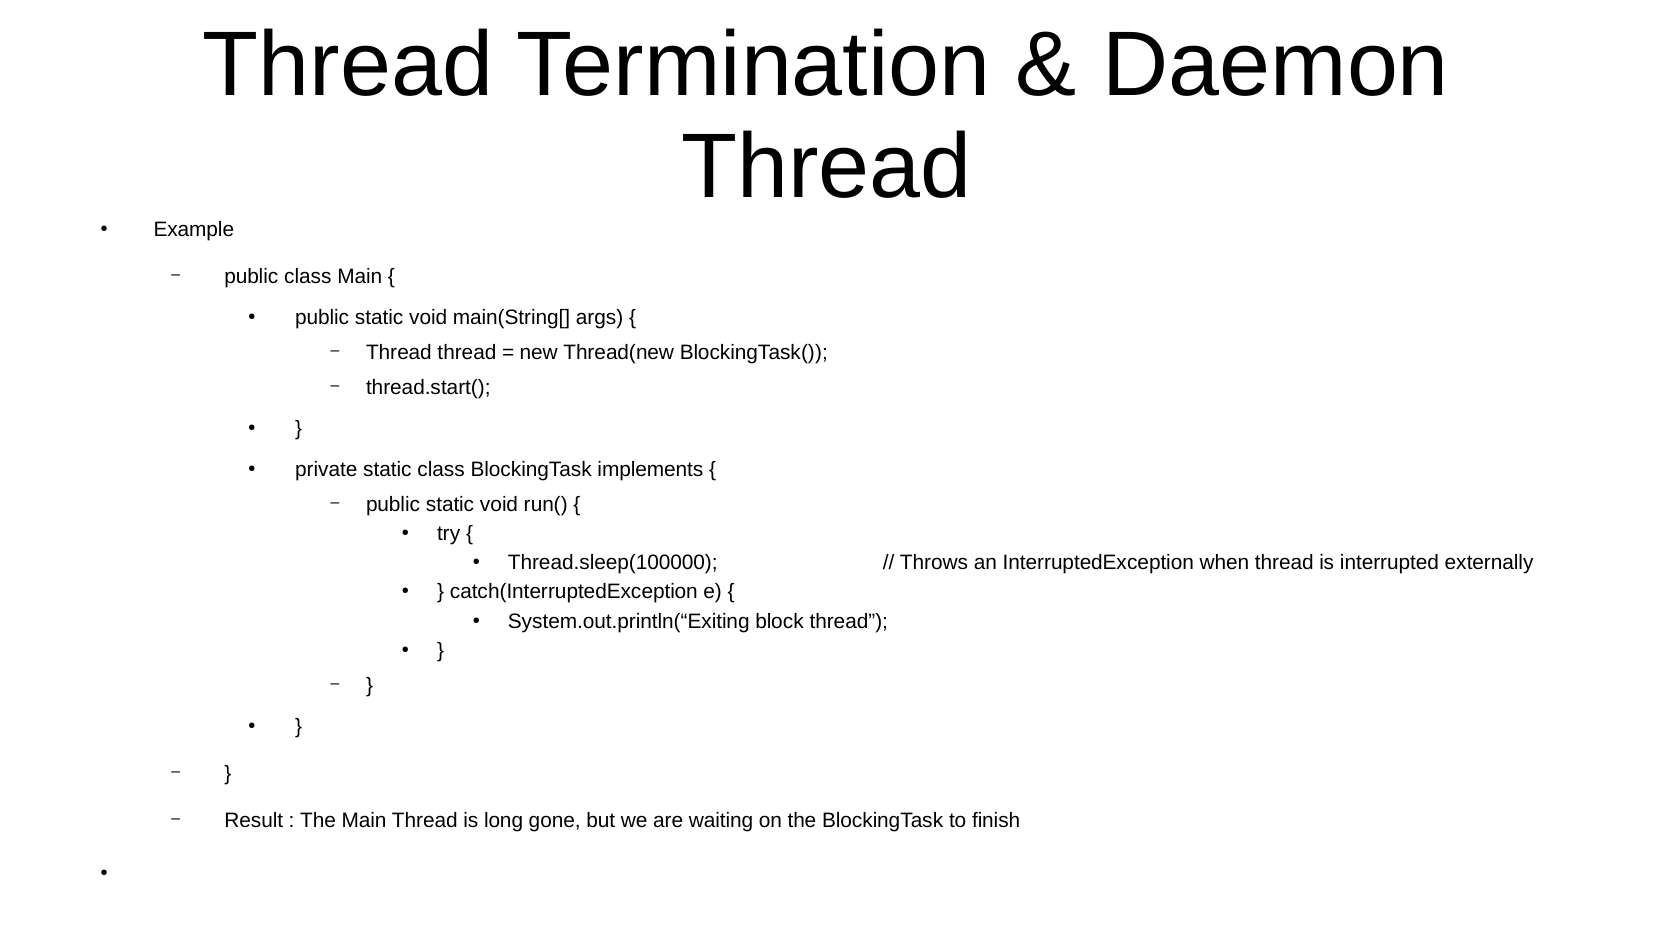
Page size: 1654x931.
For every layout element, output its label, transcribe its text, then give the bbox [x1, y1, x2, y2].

list Example public class Main { public static void main(String[] args) { Thread thread = new Thread(new BlockingTask()); thread.start(); } private static class BlockingTask implements { public static void run() { try { Thread.sleep(100000); // Throws an InterruptedException when thread is interrupted externally } catch(InterruptedException e) { System.out.println(“Exiting block thread”); } } } } Result : The Main Thread is long gone, but we are waiting on the BlockingTask to finish [82, 217, 1636, 916]
title Thread Termination & Daemon Thread [82, 12, 1571, 217]
